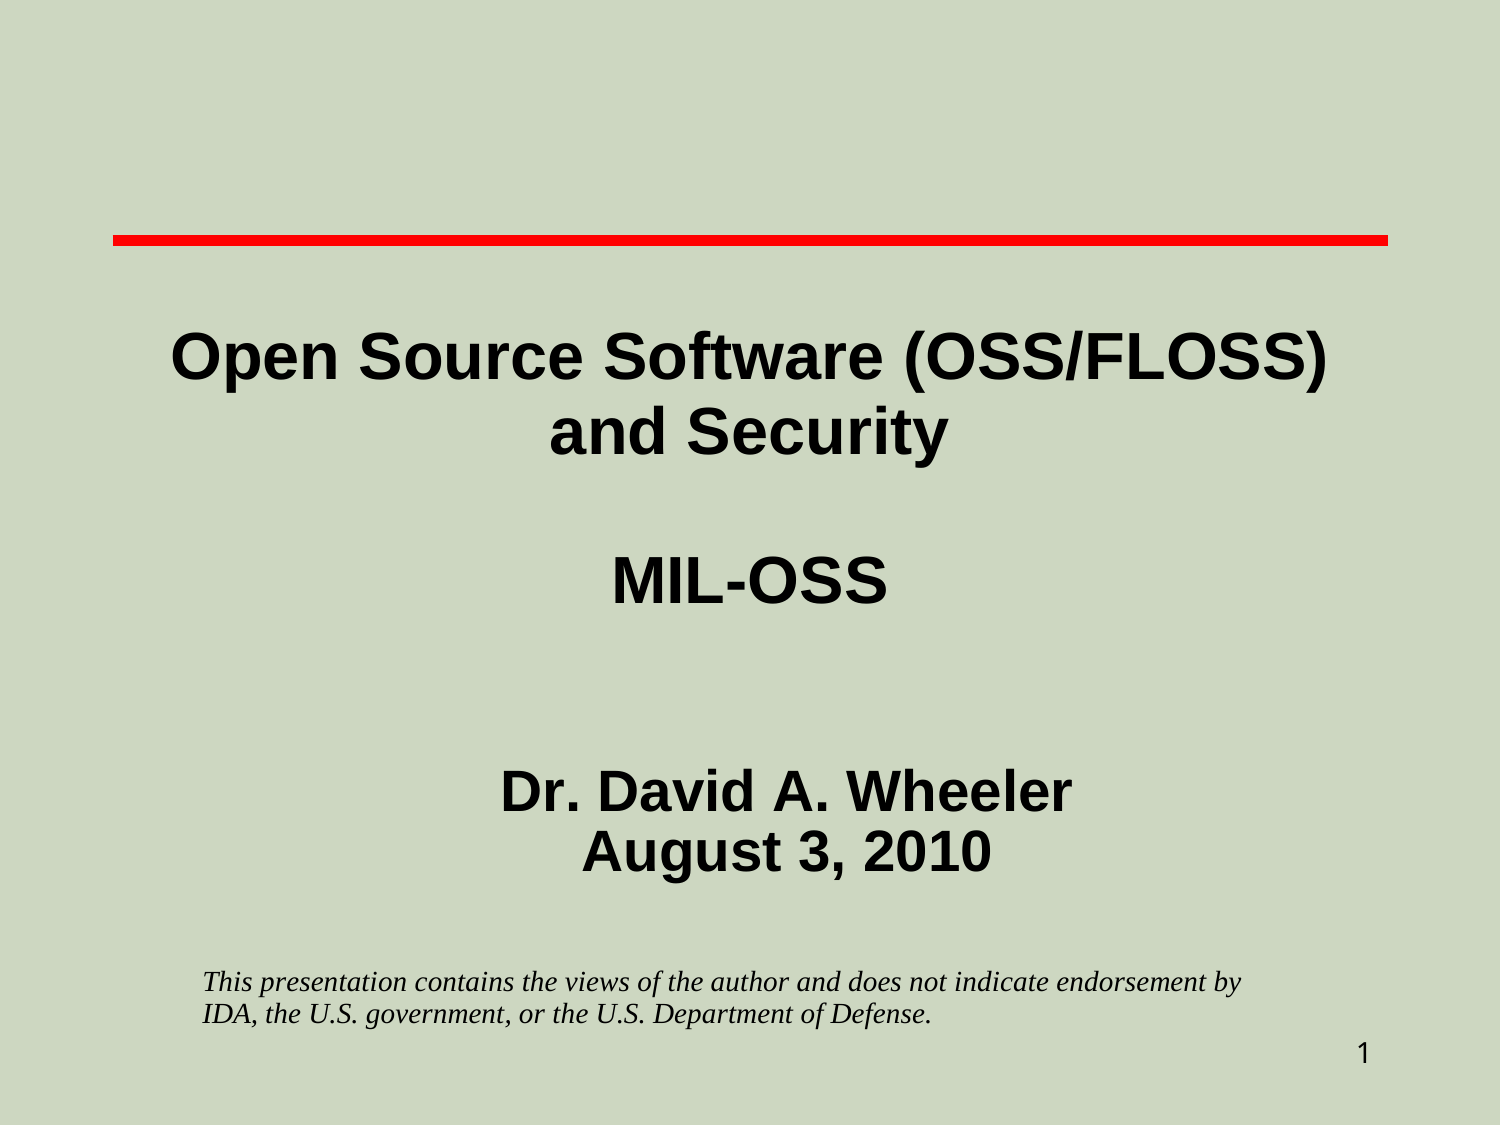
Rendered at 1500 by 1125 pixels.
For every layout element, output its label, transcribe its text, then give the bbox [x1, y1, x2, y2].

text_box This presentation contains the views of the author and does not indicate endorsement by IDA, the U.S. government, or the U.S. Department of Defense. [187, 957, 1276, 1038]
subtitle Dr. David A. Wheeler August 3, 2010 [225, 687, 1276, 938]
title Open Source Software (OSS/FLOSS) and Security MIL-OSS [112, 311, 1388, 626]
